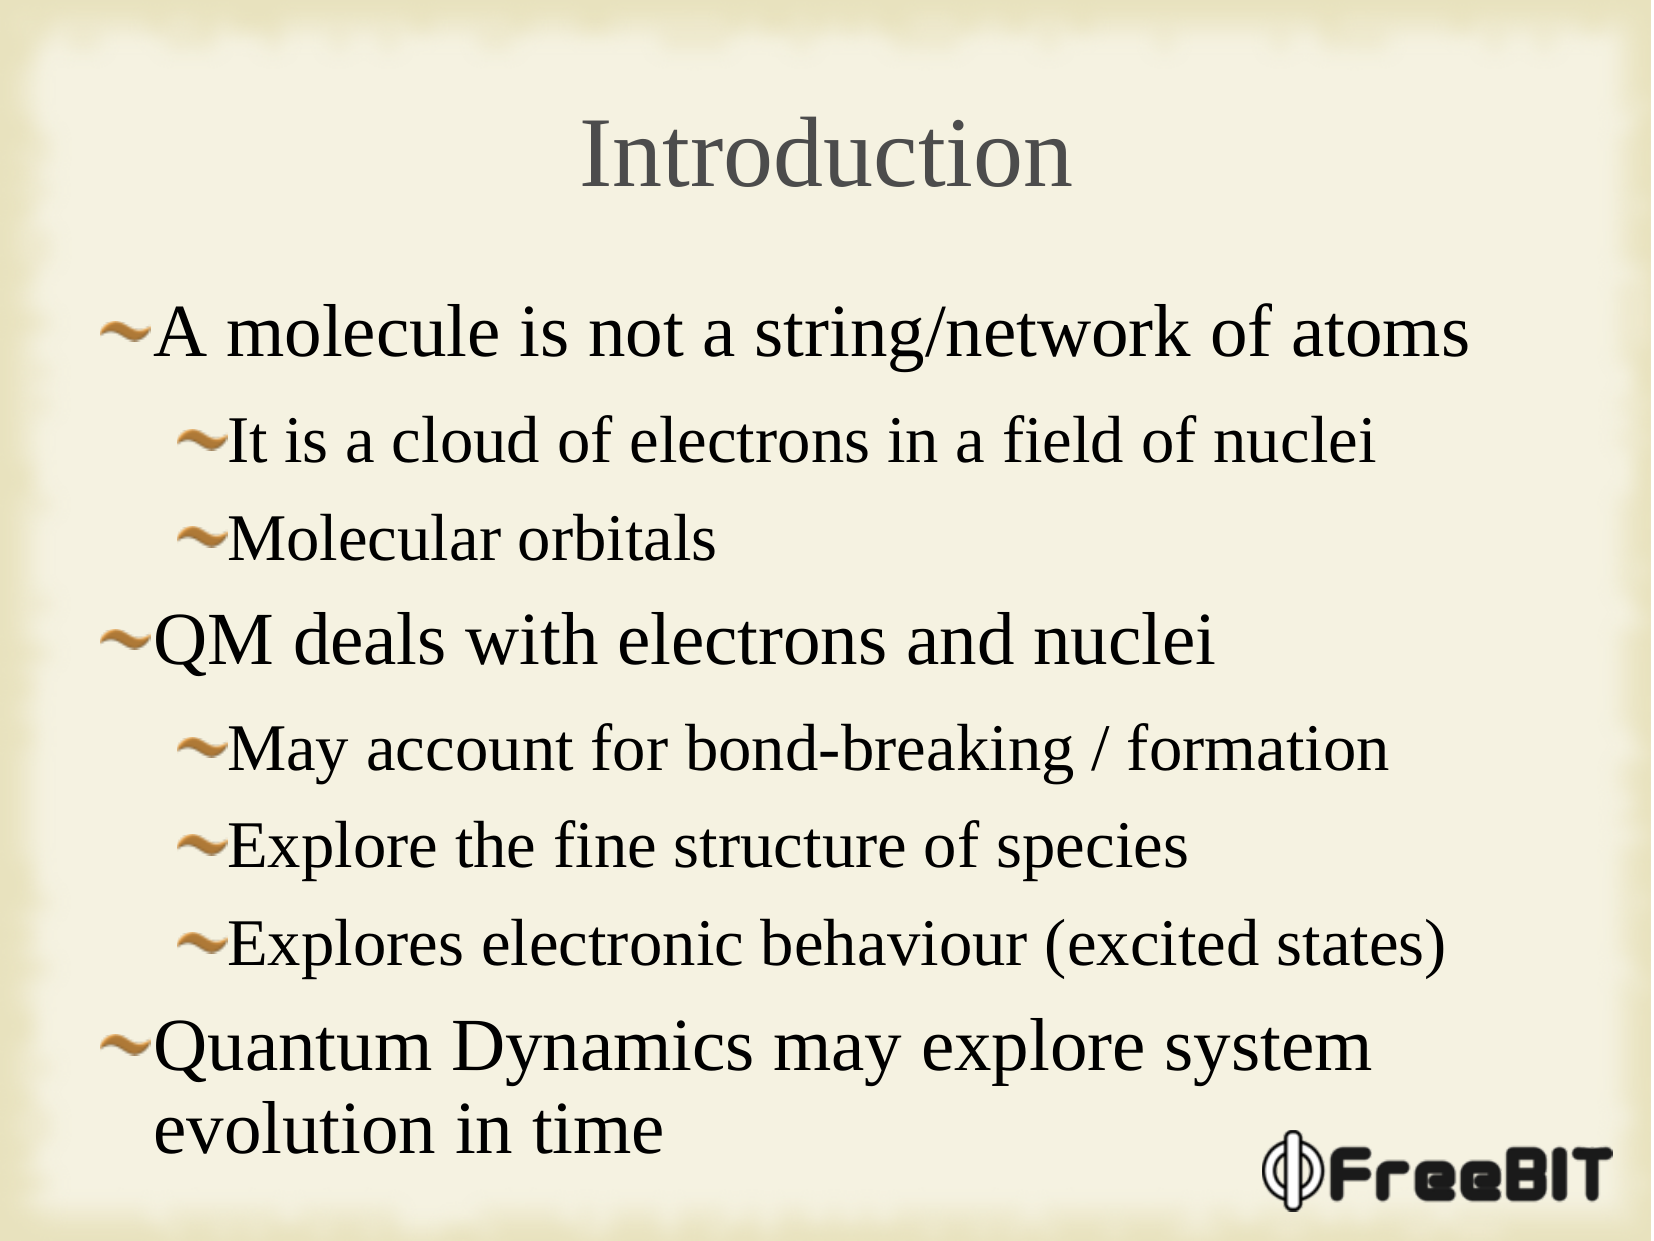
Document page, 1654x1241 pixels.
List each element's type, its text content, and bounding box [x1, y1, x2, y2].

title Introduction [82, 49, 1571, 257]
list A molecule is not a string/network of atoms It is a cloud of electrons in a field of nuclei Molecular orbitals QM deals with electrons and nuclei May account for bond-breaking / formation Explore the fine structure of species Explores electronic behaviour (excited states) Quantum Dynamics may explore system evolution in time [82, 290, 1571, 1170]
picture [0, 0, 1651, 1241]
